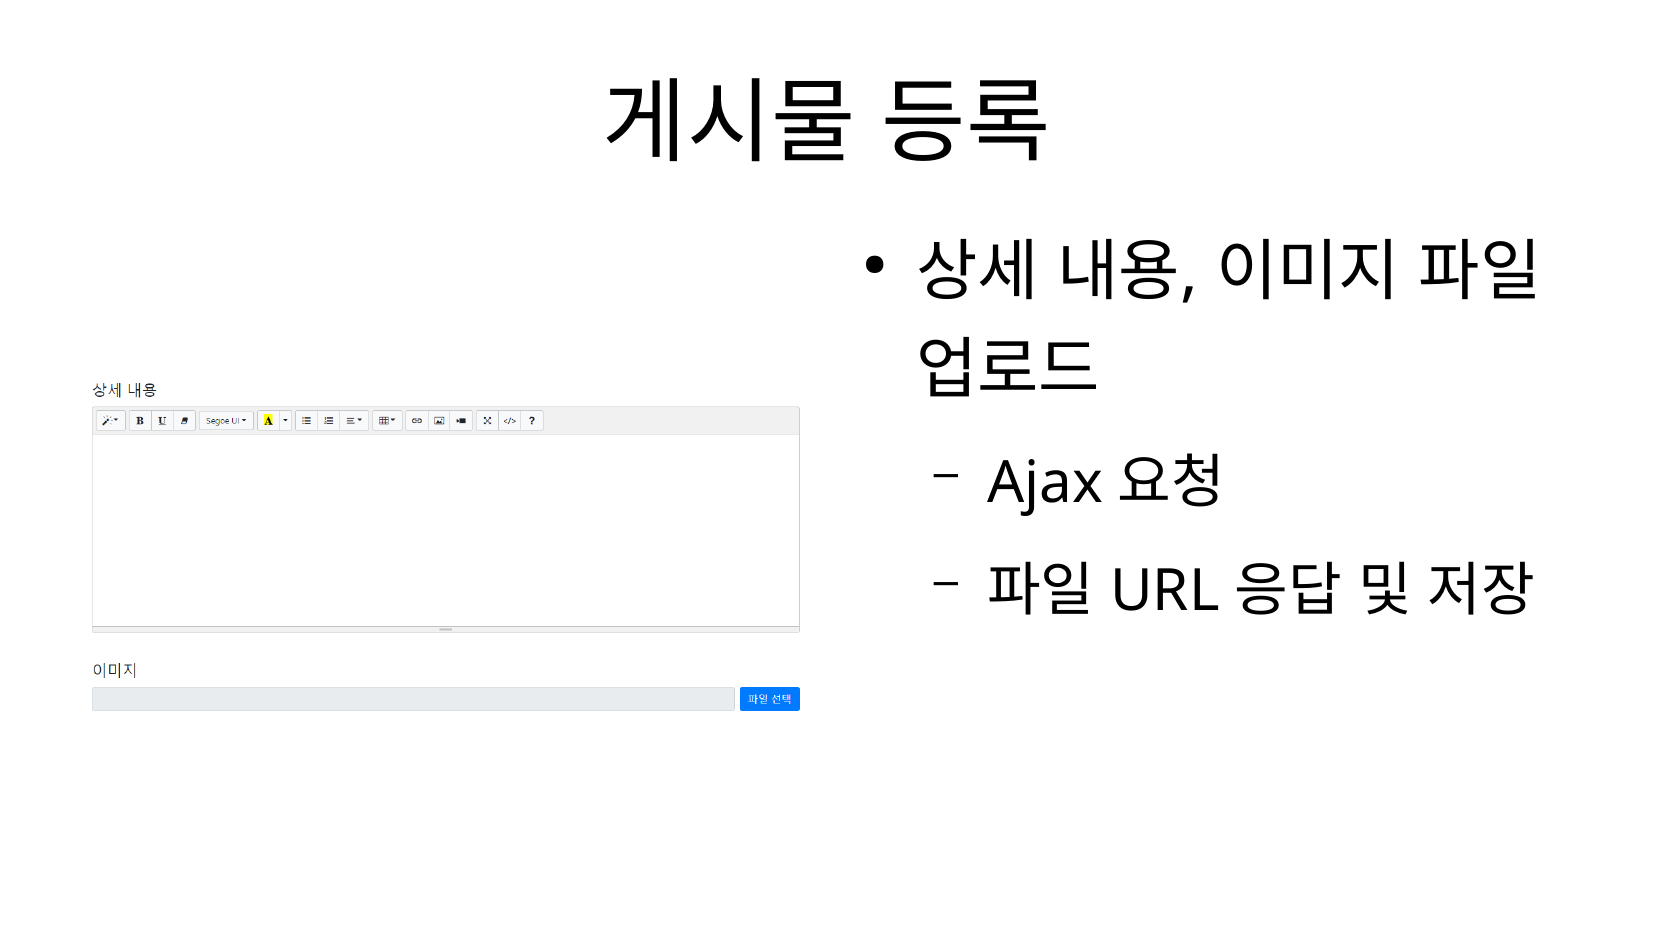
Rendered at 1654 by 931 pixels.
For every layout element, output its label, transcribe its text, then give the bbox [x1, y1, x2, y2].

title 게시물 등록 [82, 37, 1571, 193]
list 상세 내용, 이미지 파일 업로드 Ajax 요청 파일 URL 응답 및 저장 [845, 217, 1572, 886]
picture [82, 378, 809, 726]
